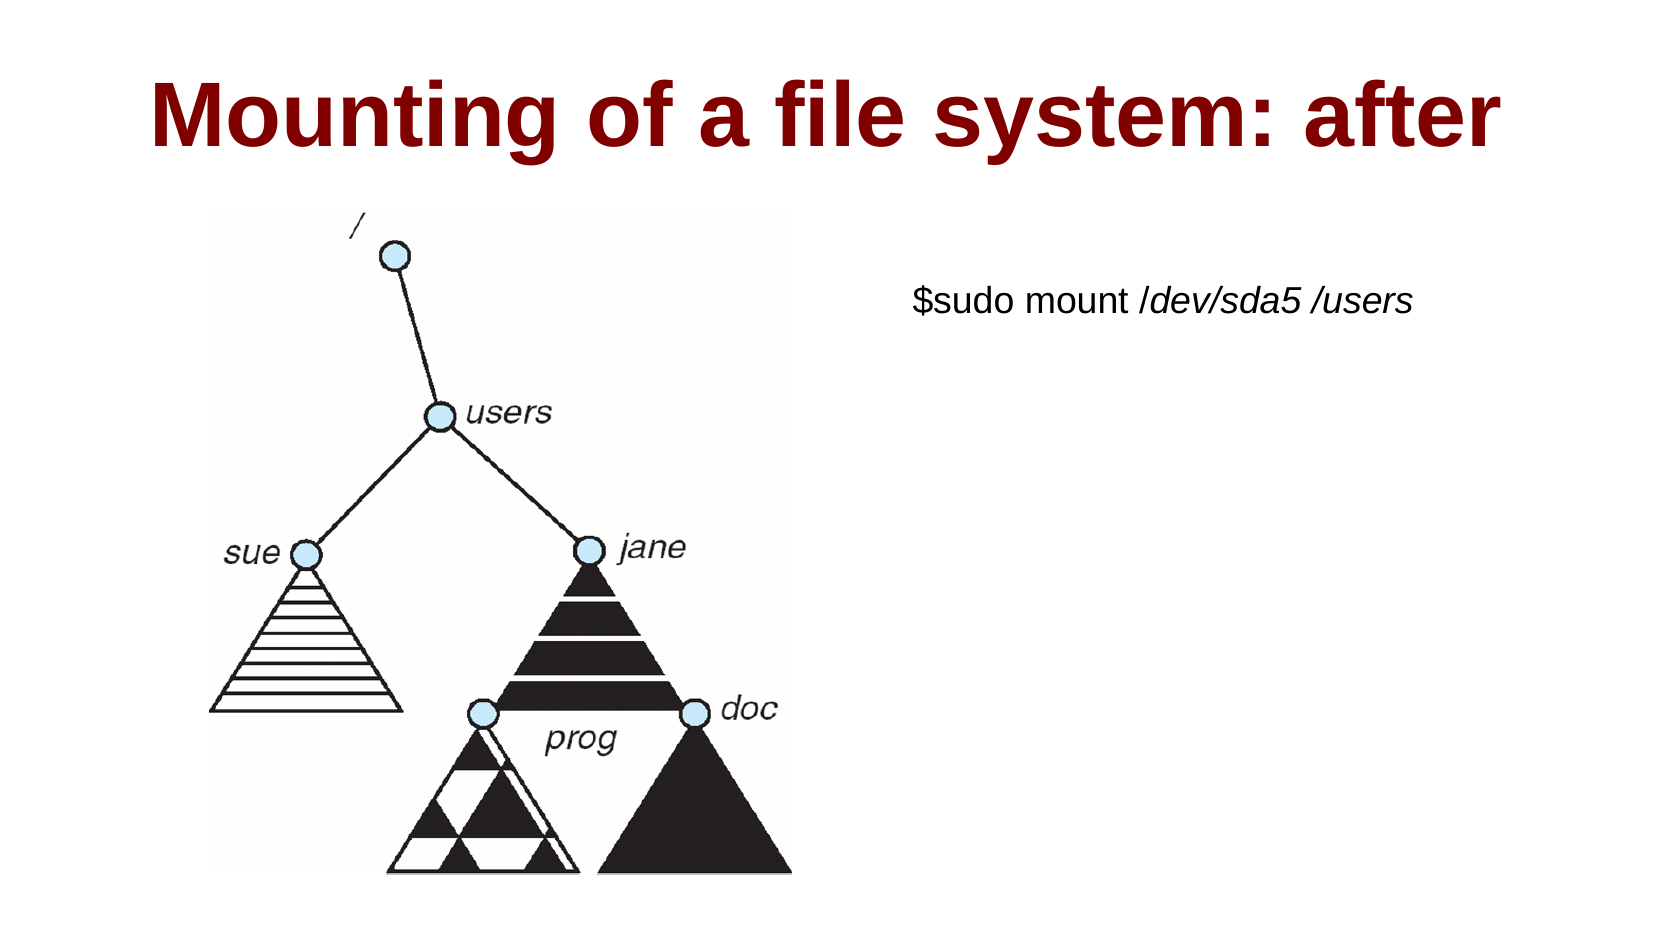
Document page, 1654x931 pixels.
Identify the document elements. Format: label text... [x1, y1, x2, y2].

title Mounting of a file system: after [82, 37, 1571, 193]
text_box $sudo mount /dev/sda5 /users [897, 271, 1560, 329]
picture [209, 206, 792, 875]
